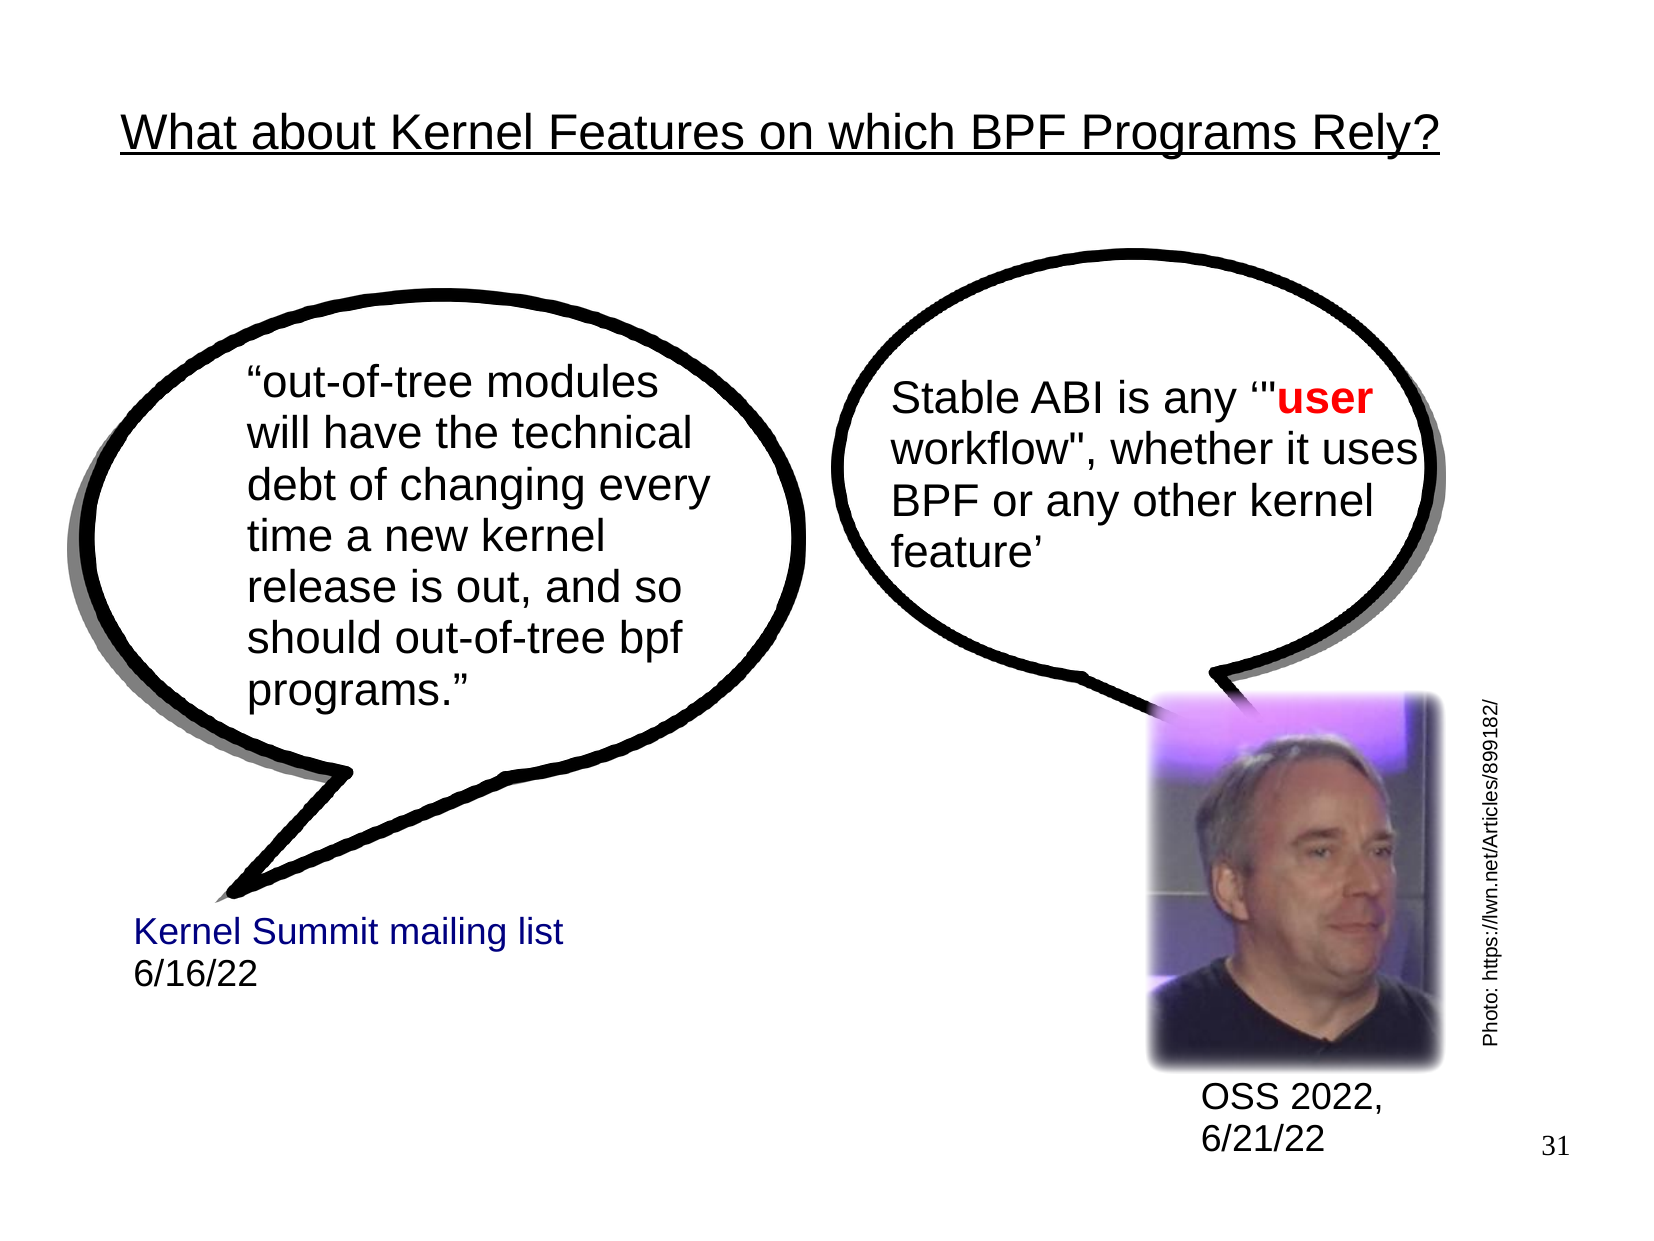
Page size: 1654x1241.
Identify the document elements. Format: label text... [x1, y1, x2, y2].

picture [831, 595, 1446, 1074]
text_box OSS 2022, 6/21/22 [1186, 1074, 1438, 1168]
text_box Photo: https://lwn.net/Articles/899182/ [1471, 684, 1513, 1062]
text_box Stable ABI is any ‘"user workflow", whether it uses BPF or any other kernel feature’ [806, 364, 1485, 595]
picture [67, 288, 806, 903]
text_box “out-of-tree modules will have the technical debt of changing every time a new kernel release is out, and so should out-of-tree bpf programs.” [232, 348, 729, 723]
picture [831, 248, 1446, 364]
text_box Kernel Summit mailing list 6/16/22 [118, 902, 590, 1003]
title What about Kernel Features on which BPF Programs Rely? [69, 39, 1492, 224]
